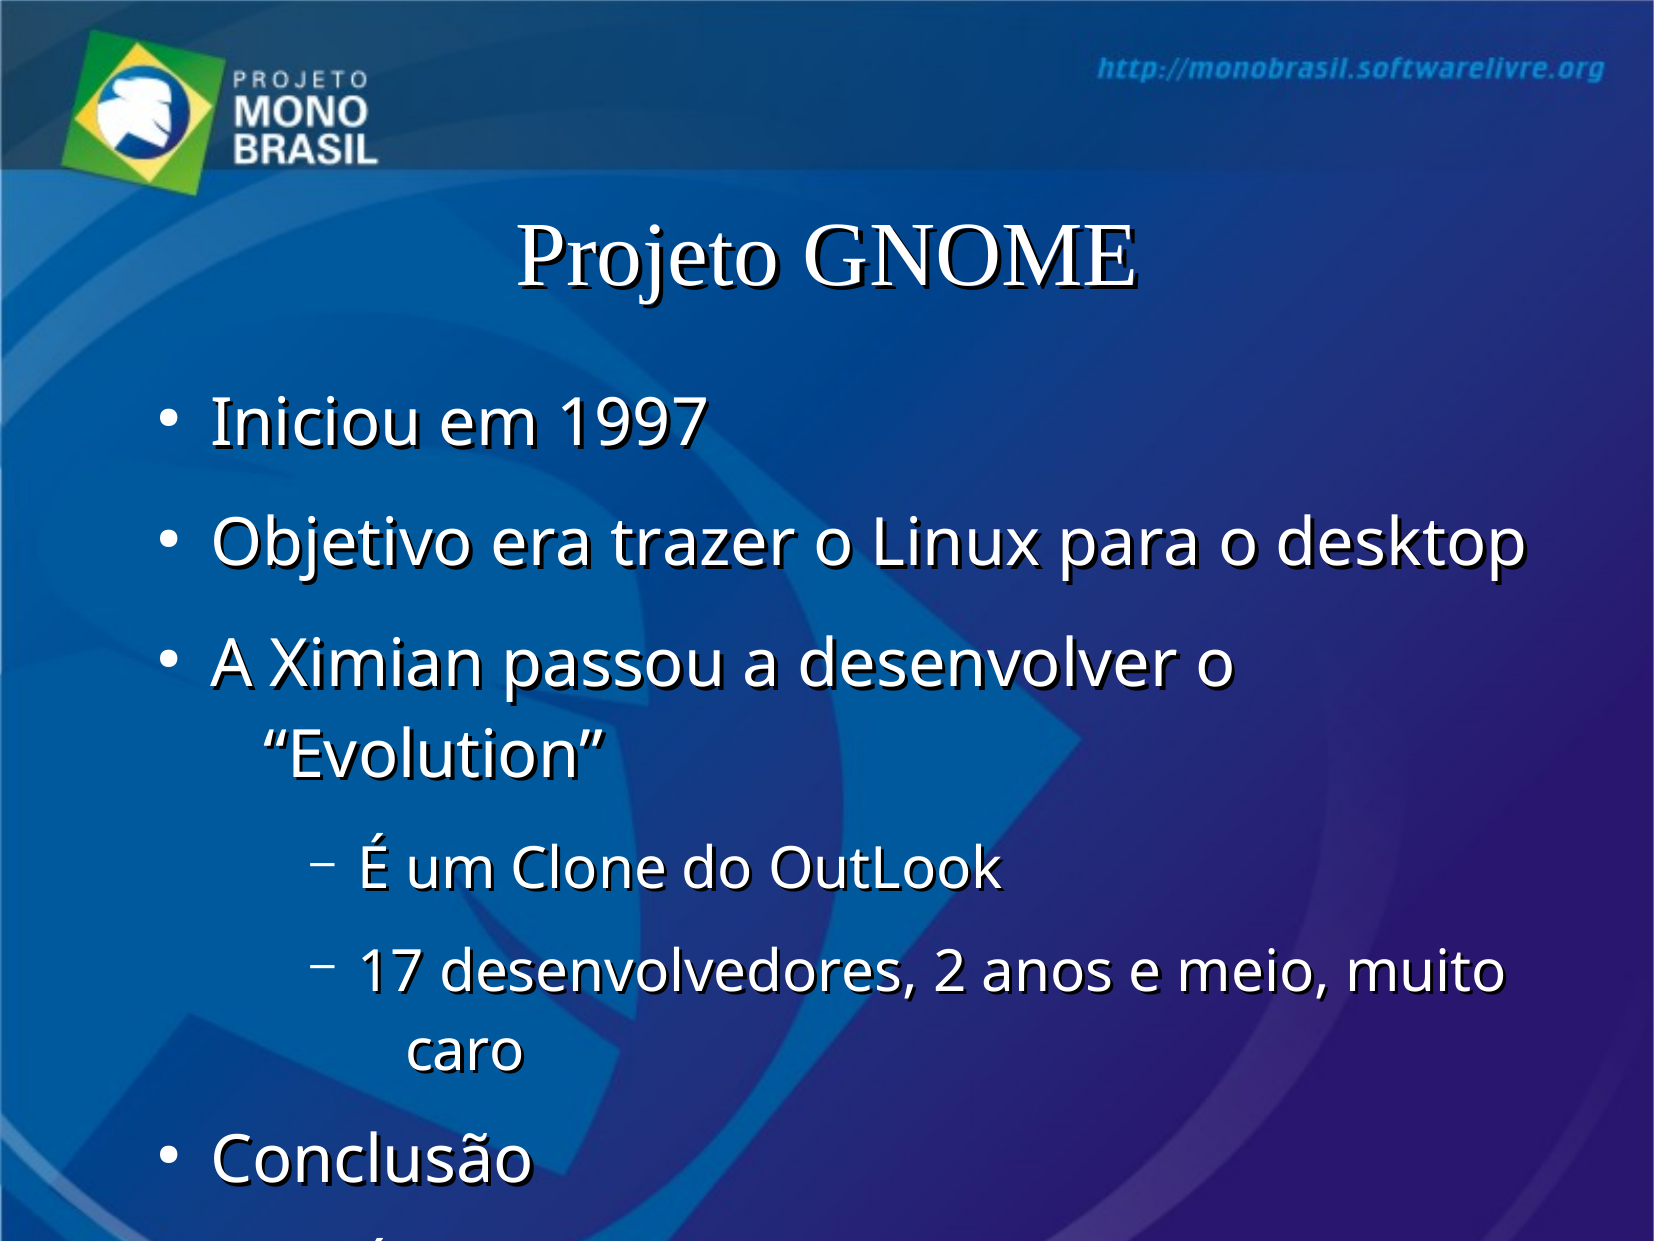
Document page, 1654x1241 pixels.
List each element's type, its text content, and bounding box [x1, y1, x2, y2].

title Projeto GNOME [121, 150, 1534, 358]
list Iniciou em 1997 Objetivo era trazer o Linux para o desktop A Ximian passou a desenvolver o “Evolution” É um Clone do OutLook 17 desenvolvedores, 2 anos e meio, muito caro Conclusão É preciso ferramentas melhores [121, 374, 1534, 1156]
picture [0, 0, 1654, 1241]
